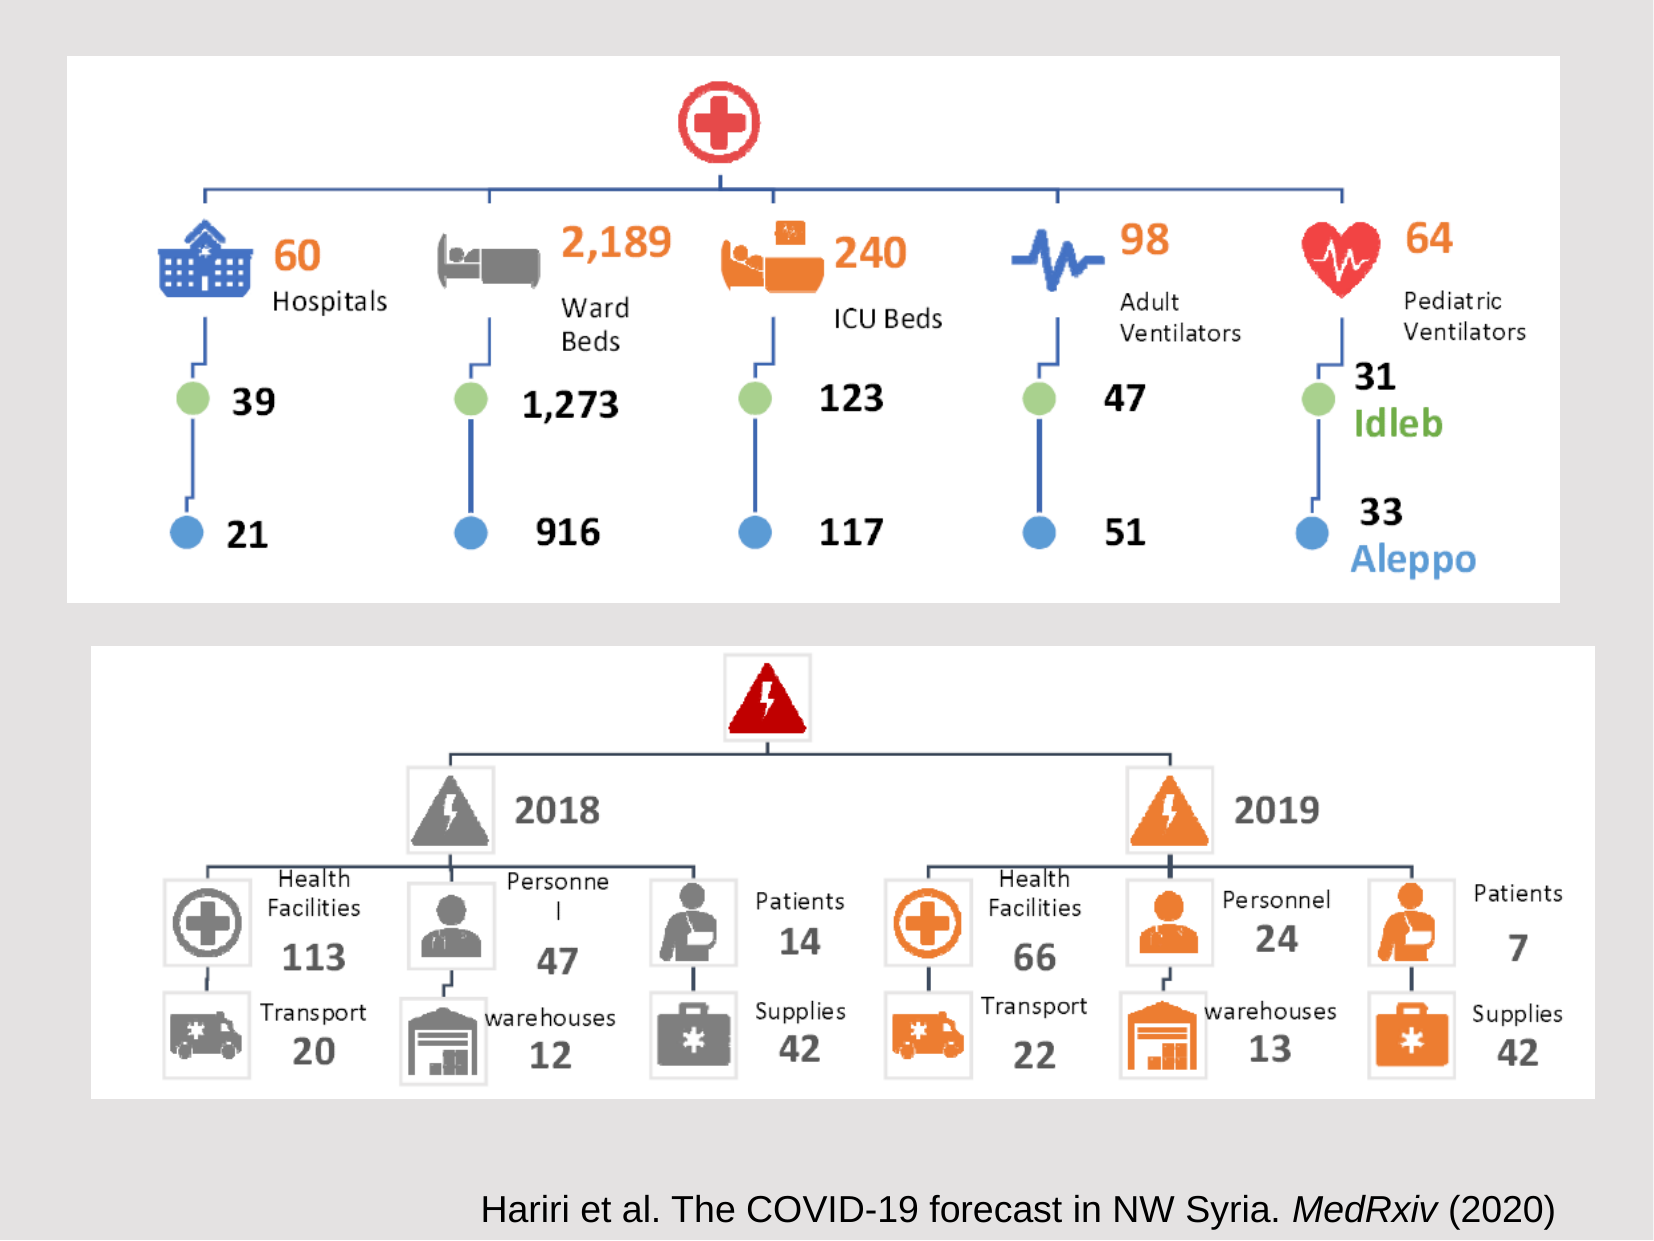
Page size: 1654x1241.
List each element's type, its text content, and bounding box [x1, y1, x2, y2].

picture [91, 646, 1595, 1099]
picture [67, 56, 1560, 603]
text_box Hariri et al. The COVID-19 forecast in NW Syria. MedRxiv (2020) [465, 1181, 1630, 1241]
